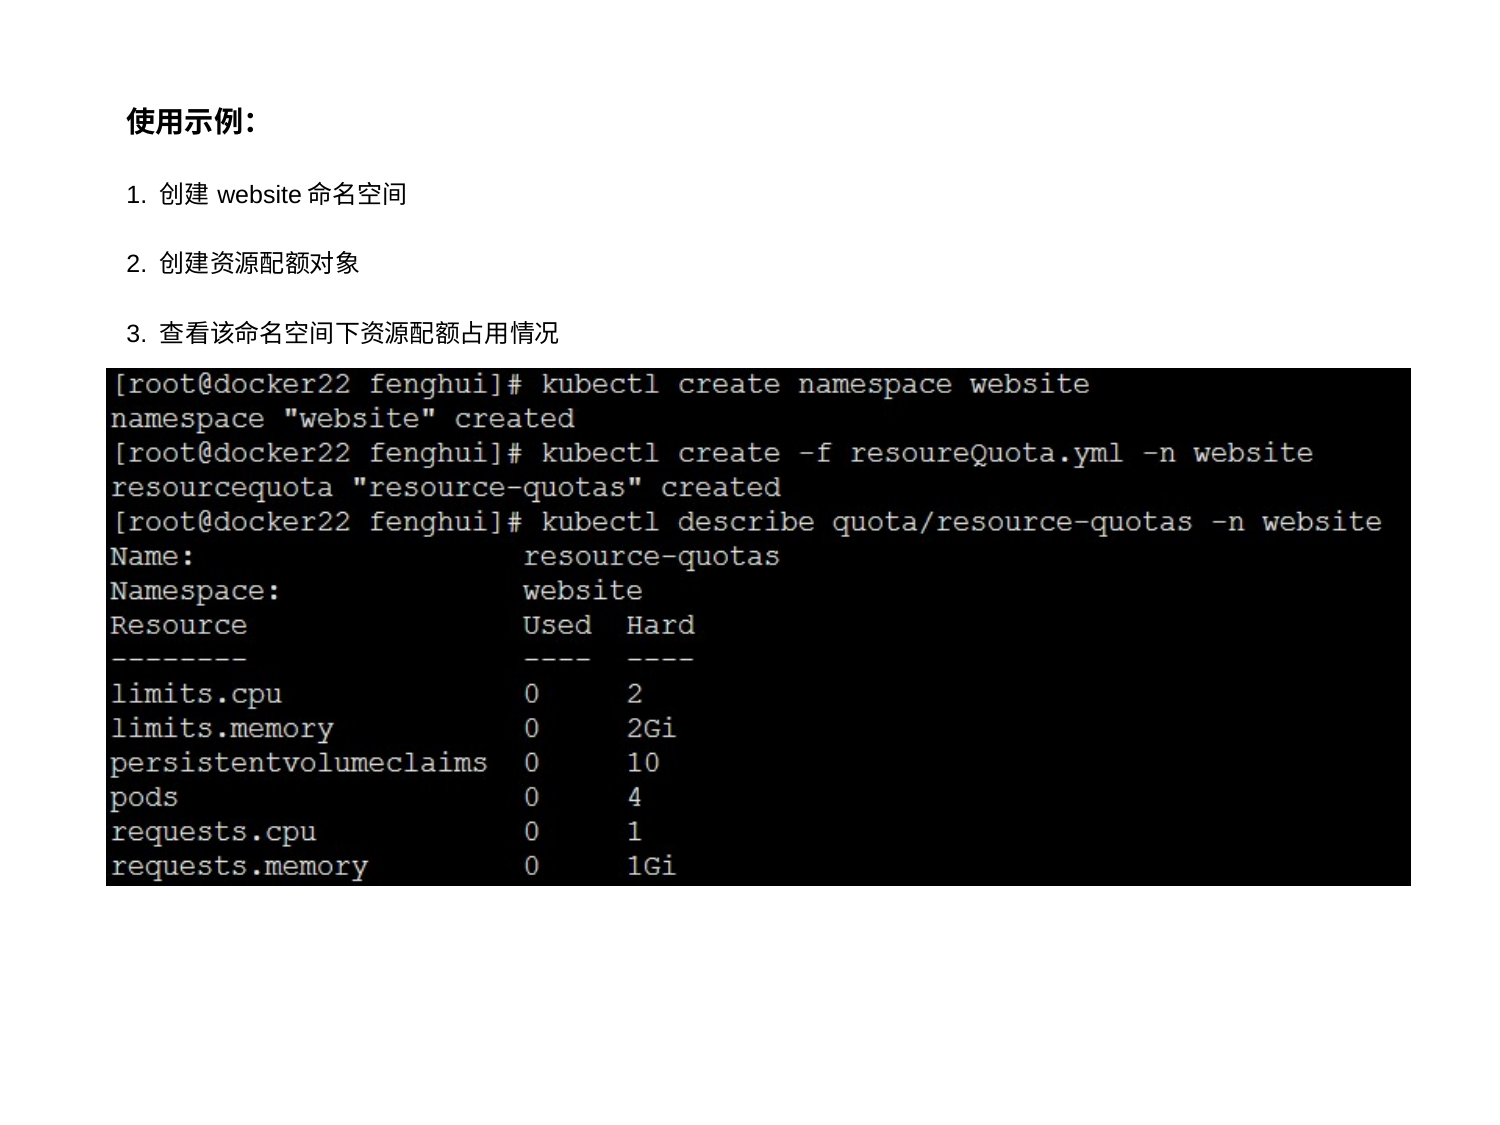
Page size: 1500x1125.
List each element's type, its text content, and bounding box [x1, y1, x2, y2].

picture [106, 368, 1411, 886]
list 使用示例： 1. 创建website命名空间 2. 创建资源配额对象 3. 查看该命名空间下资源配额占用情况 [55, 94, 1406, 1011]
